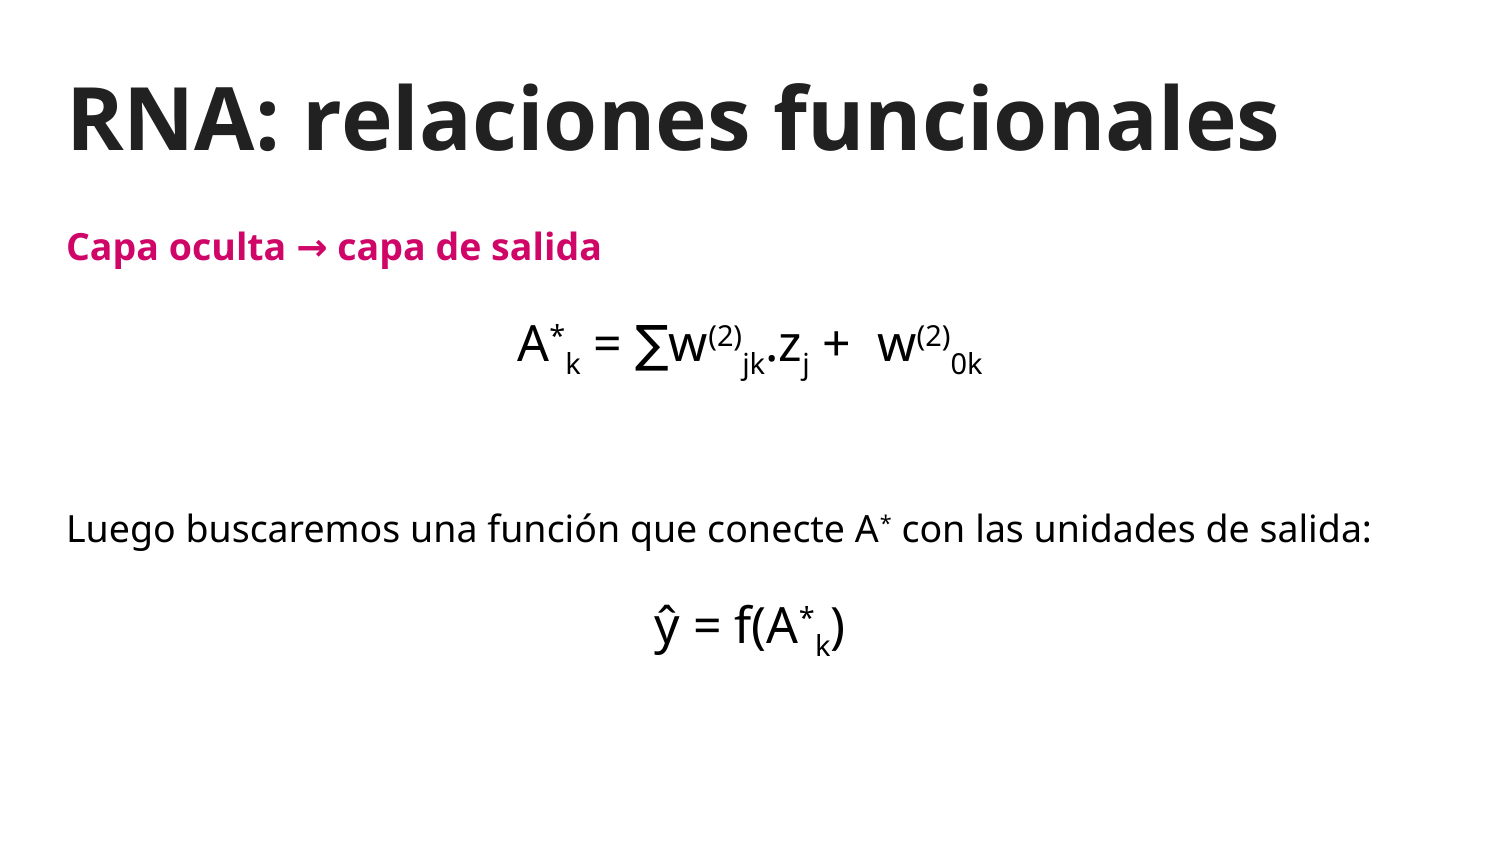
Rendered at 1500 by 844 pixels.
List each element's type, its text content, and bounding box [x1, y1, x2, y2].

title RNA: relaciones funcionales [51, 48, 1449, 180]
list Capa oculta → capa de salida A*k = ∑w(2)jk.zj + w(2)0k Luego buscaremos una función que conecte A* con las unidades de salida: ŷ = f(A*k) [51, 201, 1449, 750]
